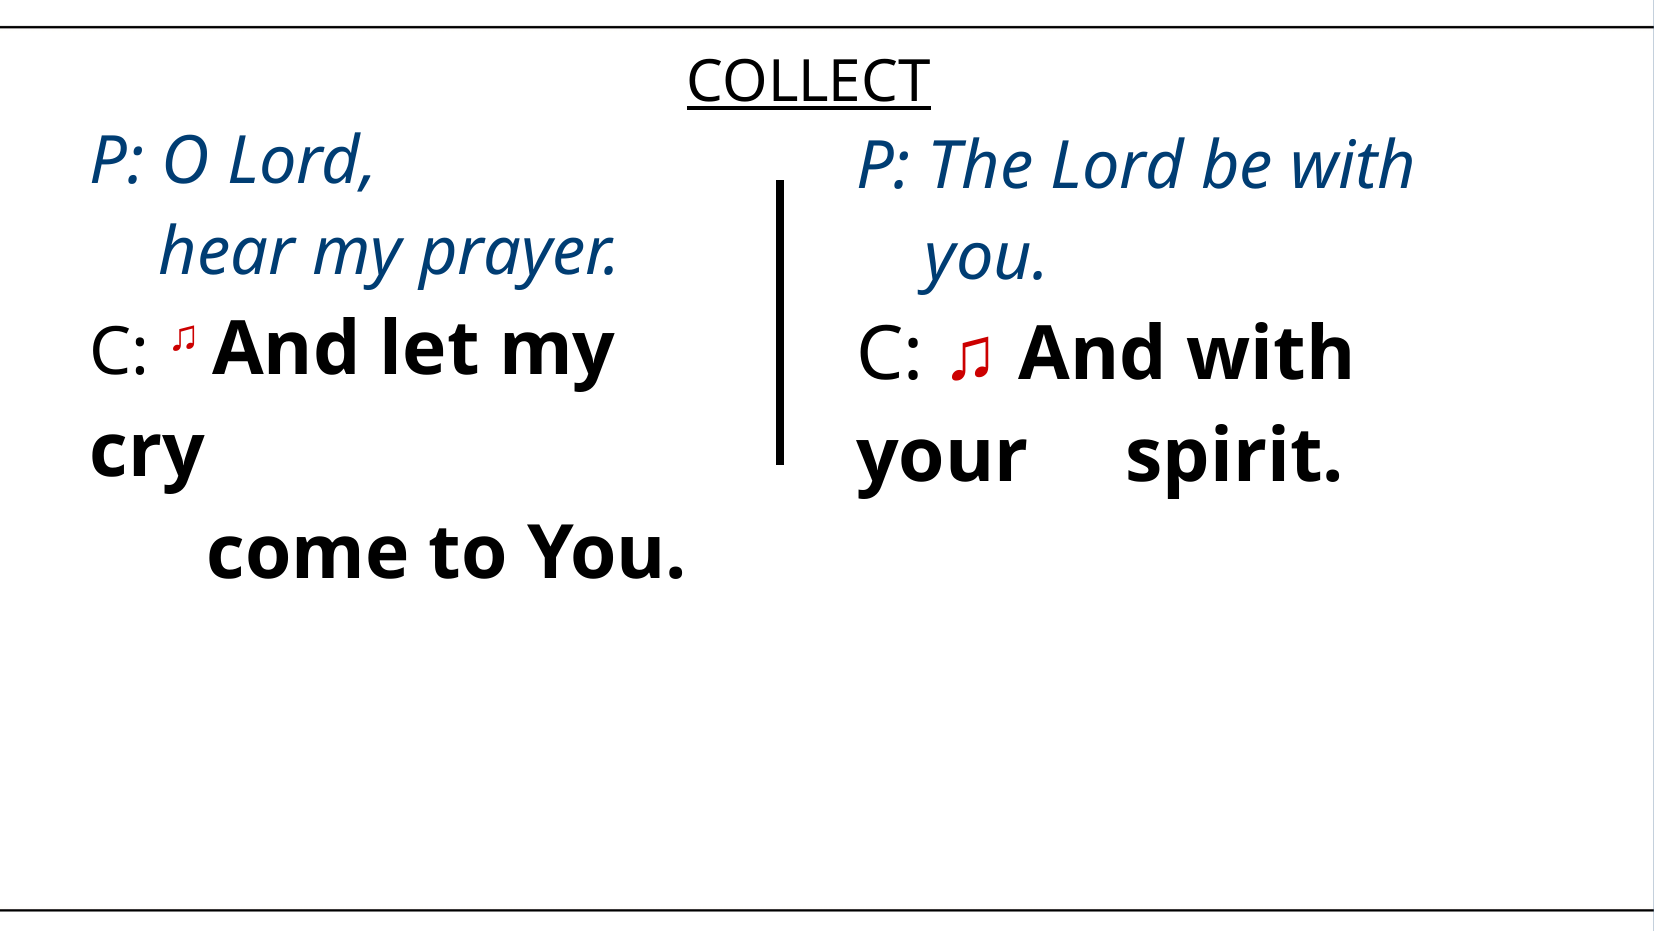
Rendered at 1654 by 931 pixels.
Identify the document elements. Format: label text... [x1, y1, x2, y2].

text_box P: O Lord, hear my prayer. C: ♫ And let my cry come to You. [75, 105, 766, 504]
text_box P: The Lord be with you. C: ♫ And with your spirit. [841, 109, 1547, 502]
picture [0, 0, 1654, 931]
text_box COLLECT [636, 31, 982, 136]
